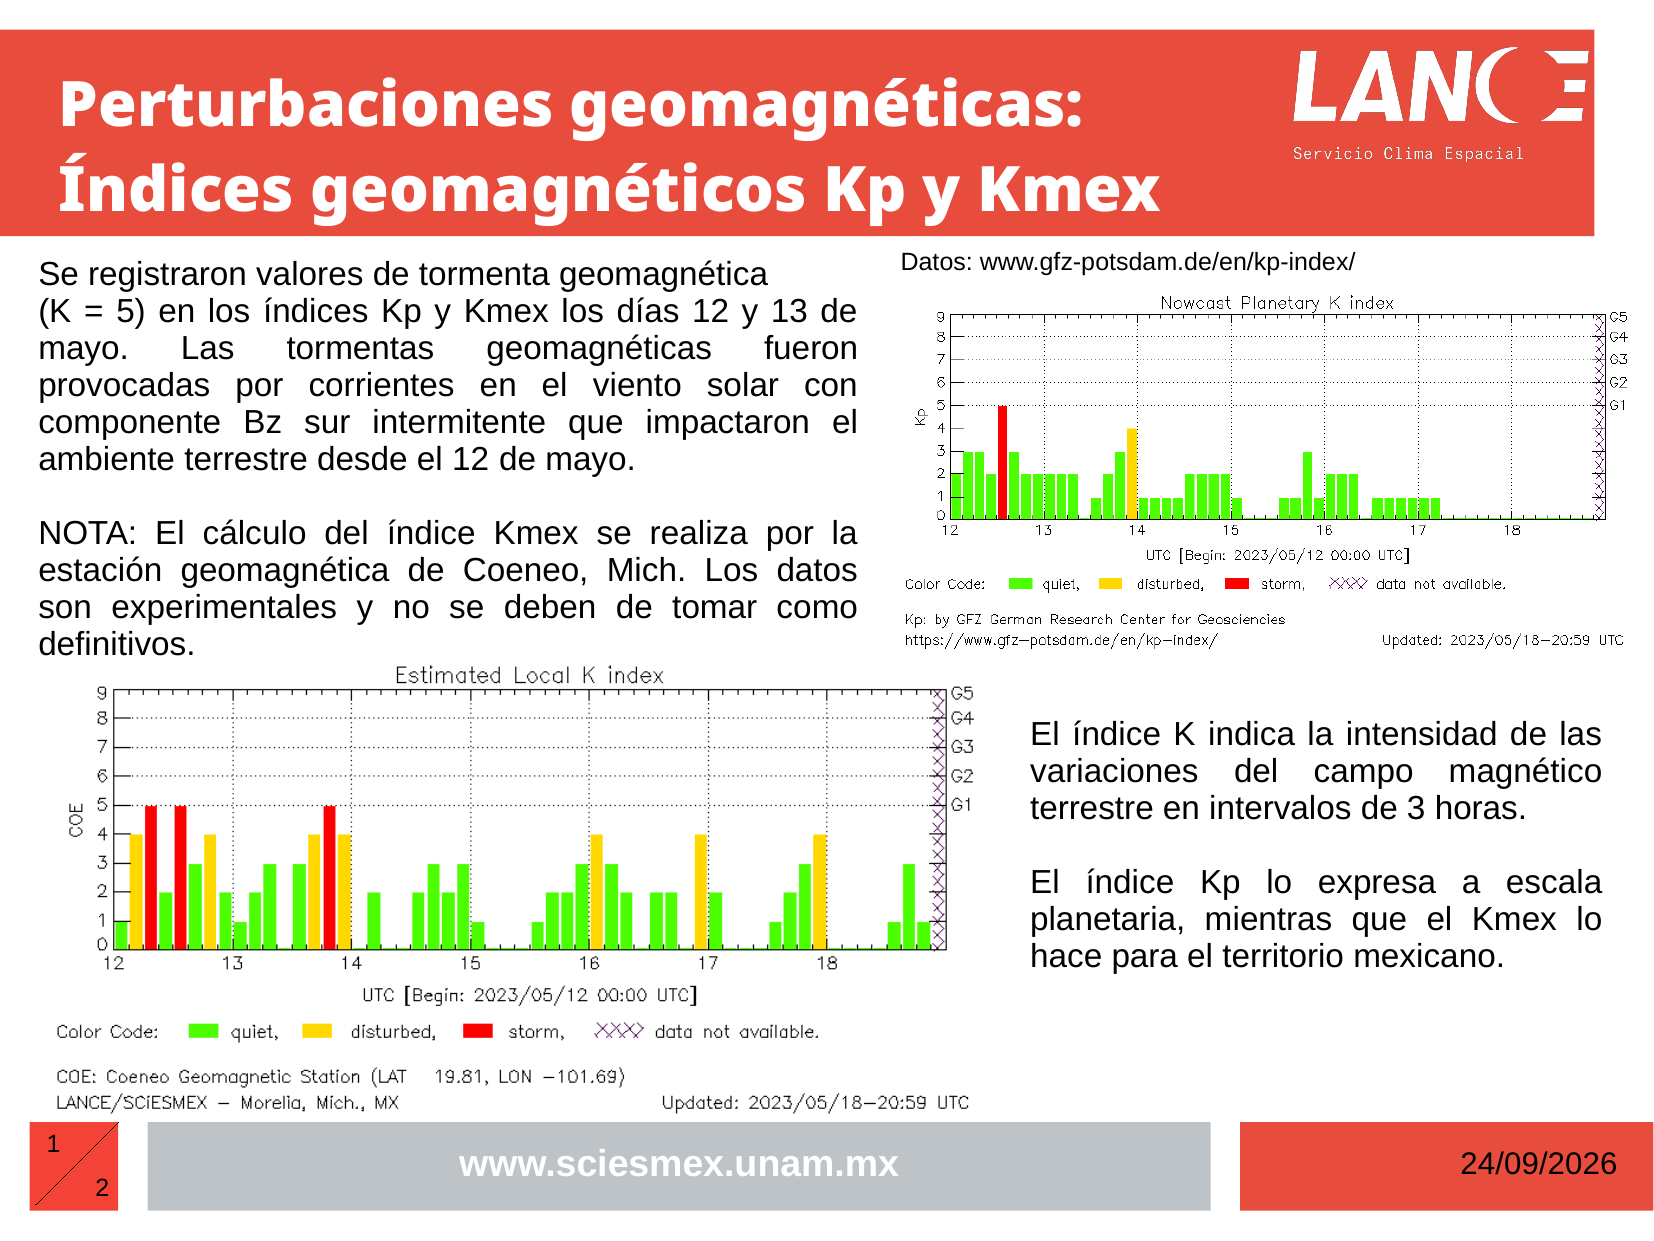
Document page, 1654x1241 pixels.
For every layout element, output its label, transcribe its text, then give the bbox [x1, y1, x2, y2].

text_box El índice K indica la intensidad de las variaciones del campo magnético terrestre en intervalos de 3 horas. El índice Kp lo expresa a escala planetaria, mientras que el Kmex lo hace para el territorio mexicano. [1015, 707, 1619, 1052]
picture [47, 277, 1642, 1116]
text_box Datos: www.gfz-potsdam.de/en/kp-index/ [885, 240, 1654, 284]
text_box 18/05/2023 [1424, 1122, 1654, 1205]
text_box Se registraron valores de tormenta geomagnética (K = 5) en los índices Kp y Kmex los días 12 y 13 de mayo. Las tormentas geomagnéticas fueron provocadas por corrientes en el viento solar con componente Bz sur intermitente que impactaron el ambiente terrestre desde el 12 de mayo. NOTA: El cálculo del índice Kmex se realiza por la estación geomagnética de Coeneo, Mich. Los datos son experimentales y no se deben de tomar como definitivos. [23, 248, 875, 708]
text_box 2 [35, 1151, 125, 1209]
picture [1293, 47, 1589, 162]
title Perturbaciones geomagnéticas: Índices geomagnéticos Kp y Kmex [59, 59, 1312, 207]
text_box <número> [31, 1122, 176, 1170]
text_box www.sciesmex.unam.mx [153, 1122, 1205, 1205]
